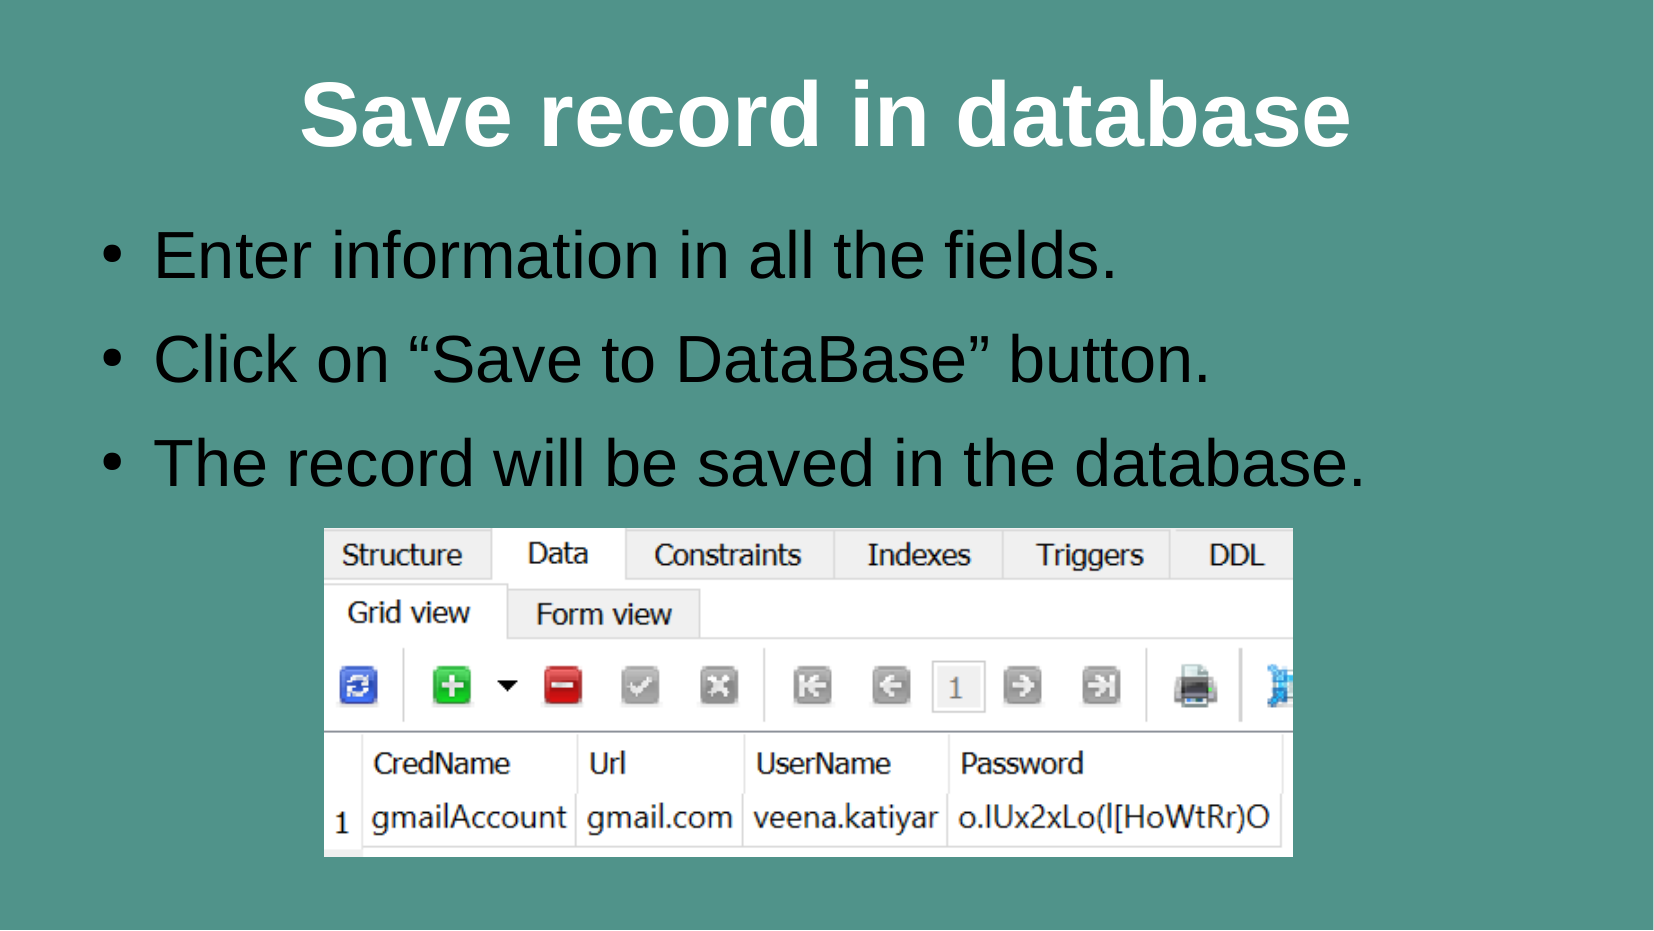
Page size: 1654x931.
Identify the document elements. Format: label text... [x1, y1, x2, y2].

title Save record in database [82, 37, 1571, 193]
list Enter information in all the fields. Click on “Save to DataBase” button. The record will be saved in the database. [82, 217, 1571, 758]
picture [324, 528, 1293, 857]
